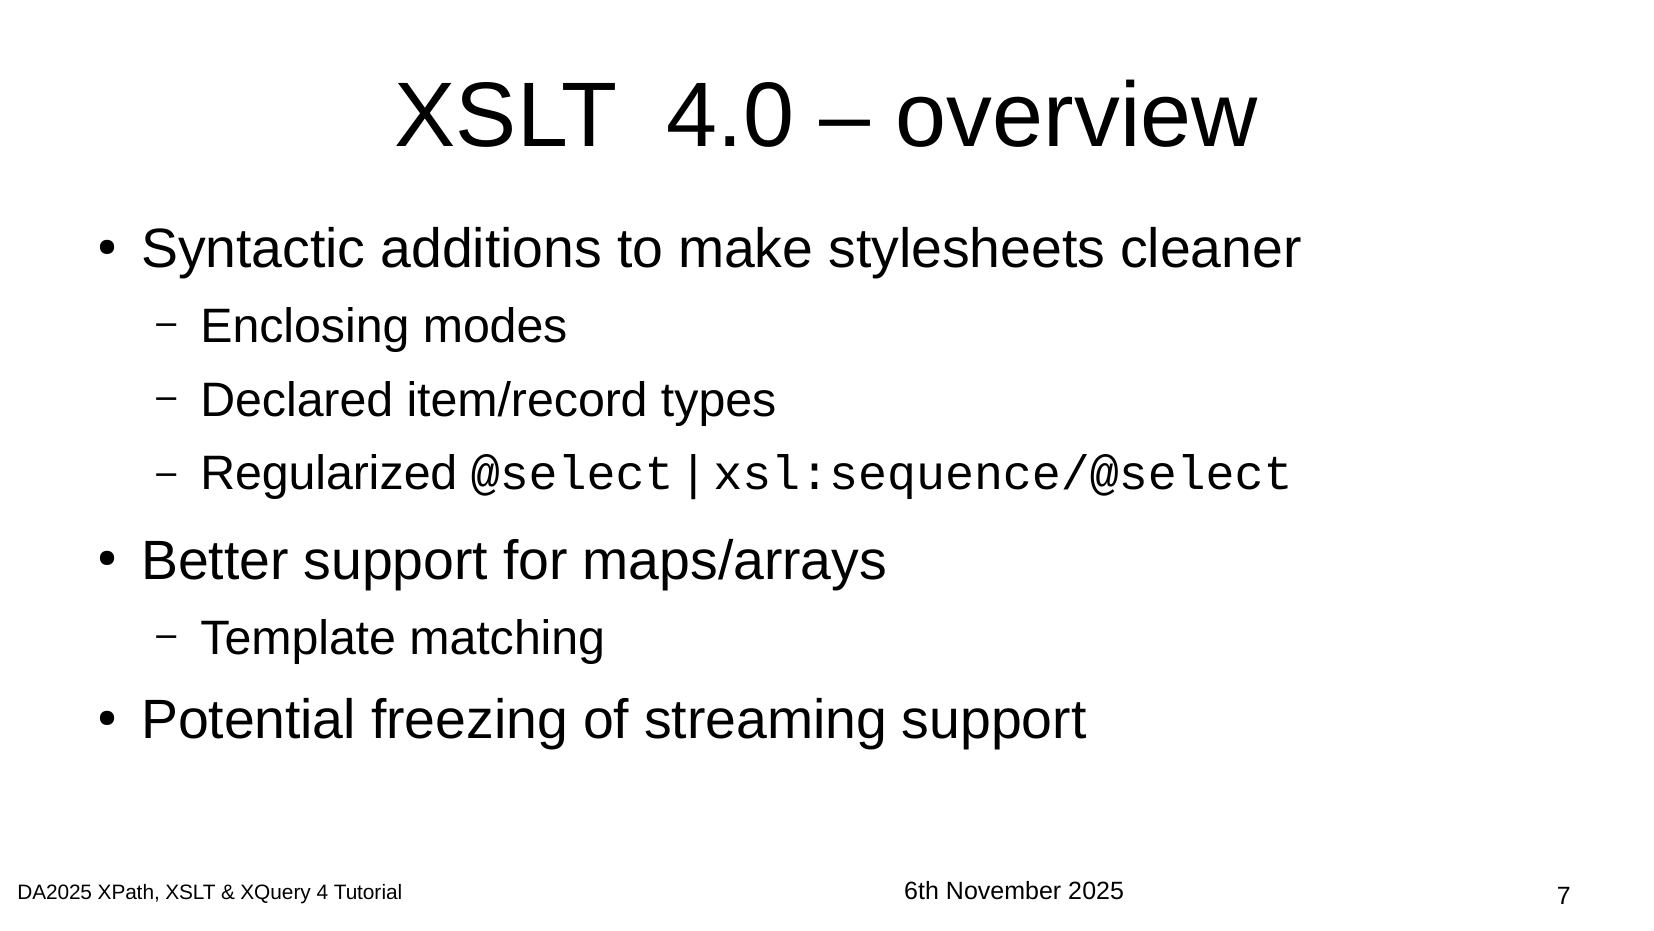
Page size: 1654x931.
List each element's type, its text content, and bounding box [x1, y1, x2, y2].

list Syntactic additions to make stylesheets cleaner Enclosing modes Declared item/record types Regularized @select | xsl:sequence/@select Better support for maps/arrays Template matching Potential freezing of streaming support [82, 217, 1571, 758]
title XSLT 4.0 – overview [82, 37, 1571, 193]
